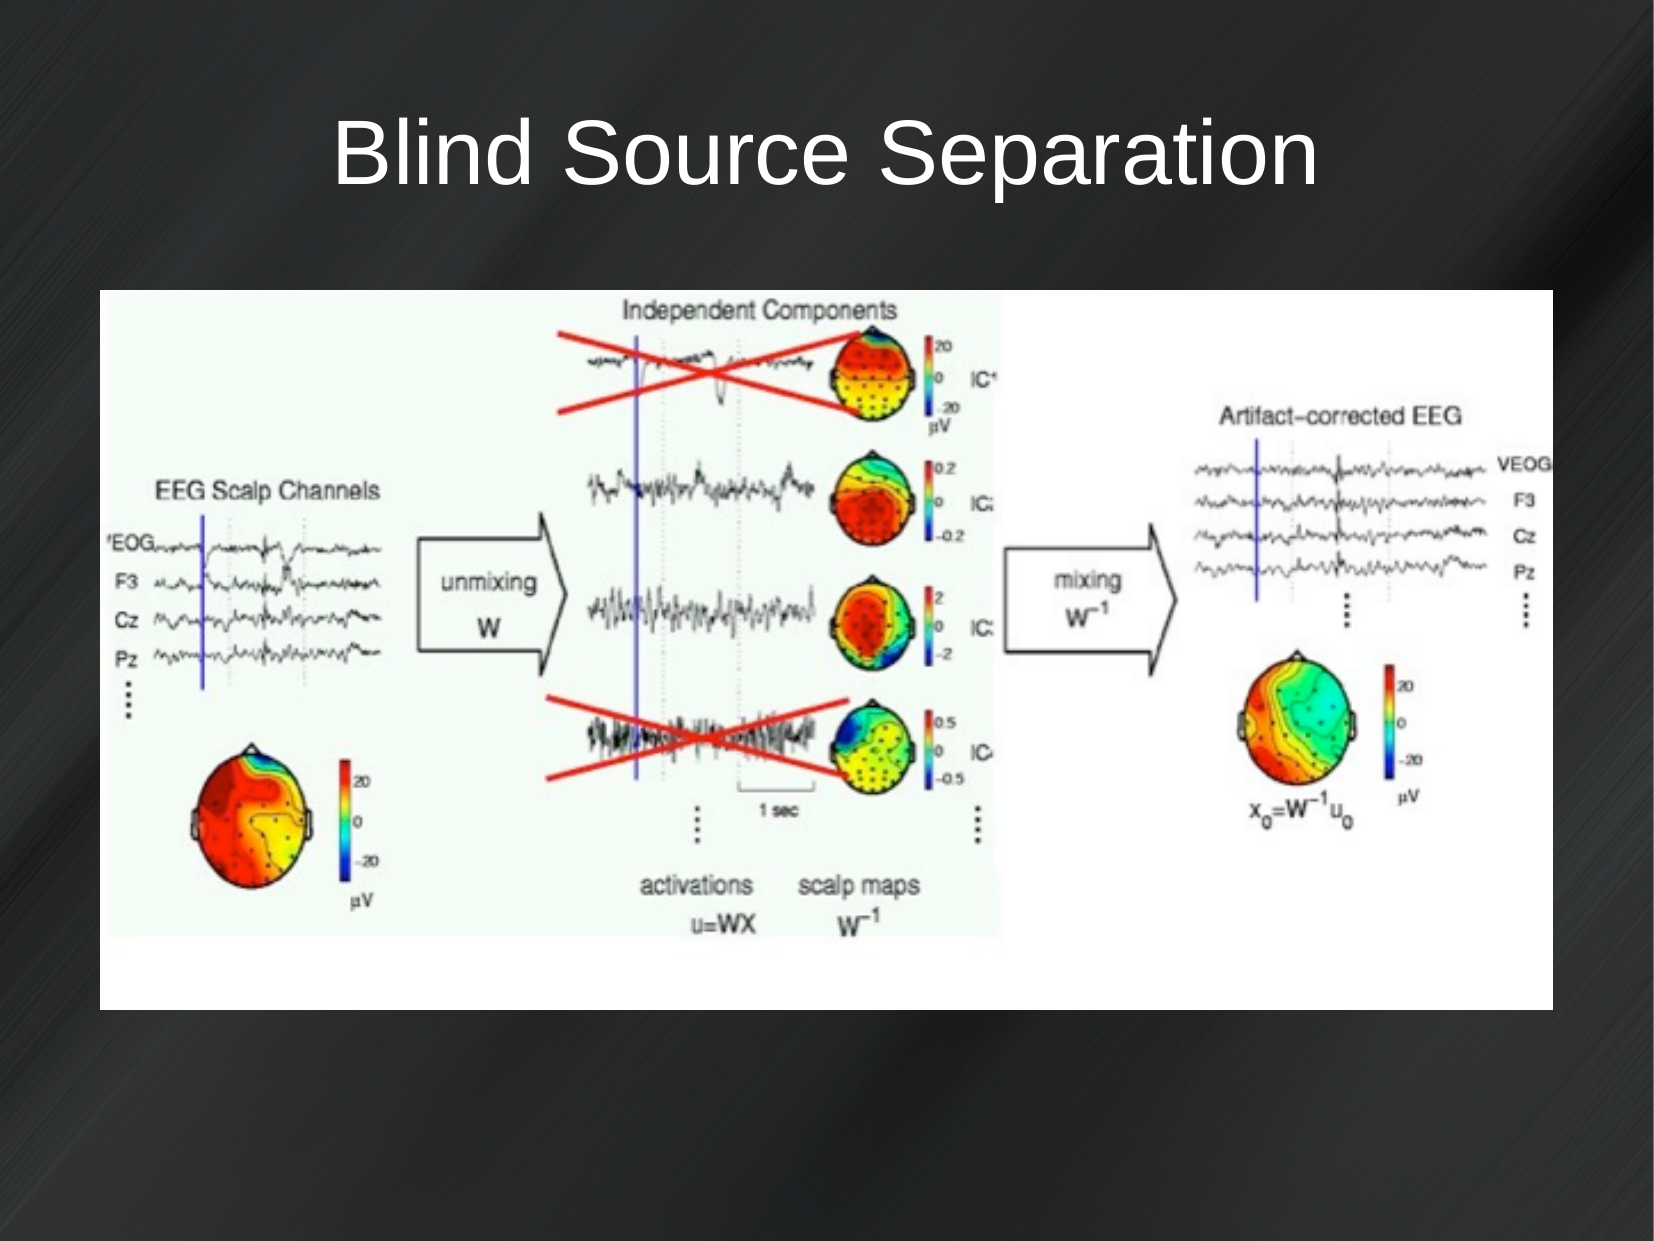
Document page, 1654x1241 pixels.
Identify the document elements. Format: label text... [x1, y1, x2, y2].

title Blind Source Separation [82, 49, 1571, 257]
picture [0, 0, 1654, 1241]
